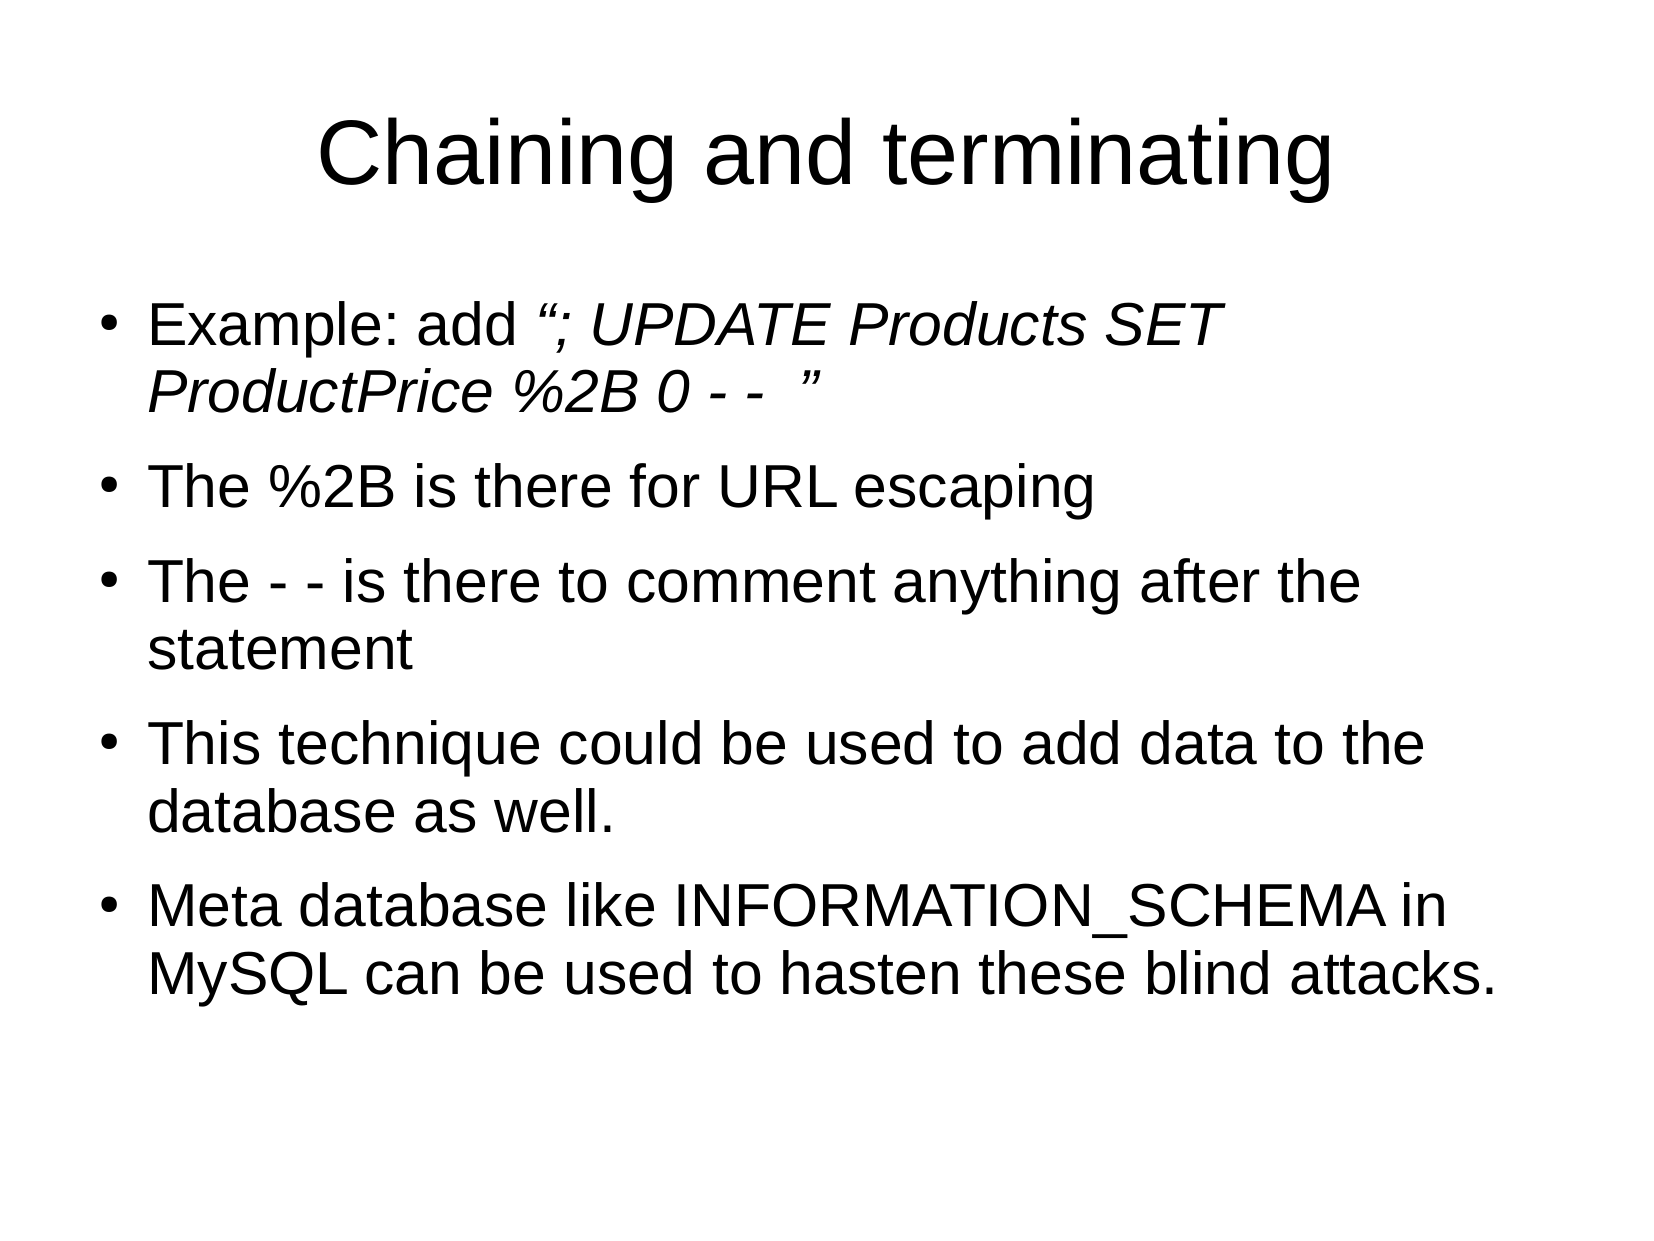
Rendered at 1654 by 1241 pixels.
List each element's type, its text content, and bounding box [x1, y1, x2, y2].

title Chaining and terminating [82, 49, 1571, 257]
list Example: add “; UPDATE Products SET ProductPrice %2B 0 - - ” The %2B is there for URL escaping The - - is there to comment anything after the statement This technique could be used to add data to the database as well. Meta database like INFORMATION_SCHEMA in MySQL can be used to hasten these blind attacks. [82, 290, 1538, 1010]
